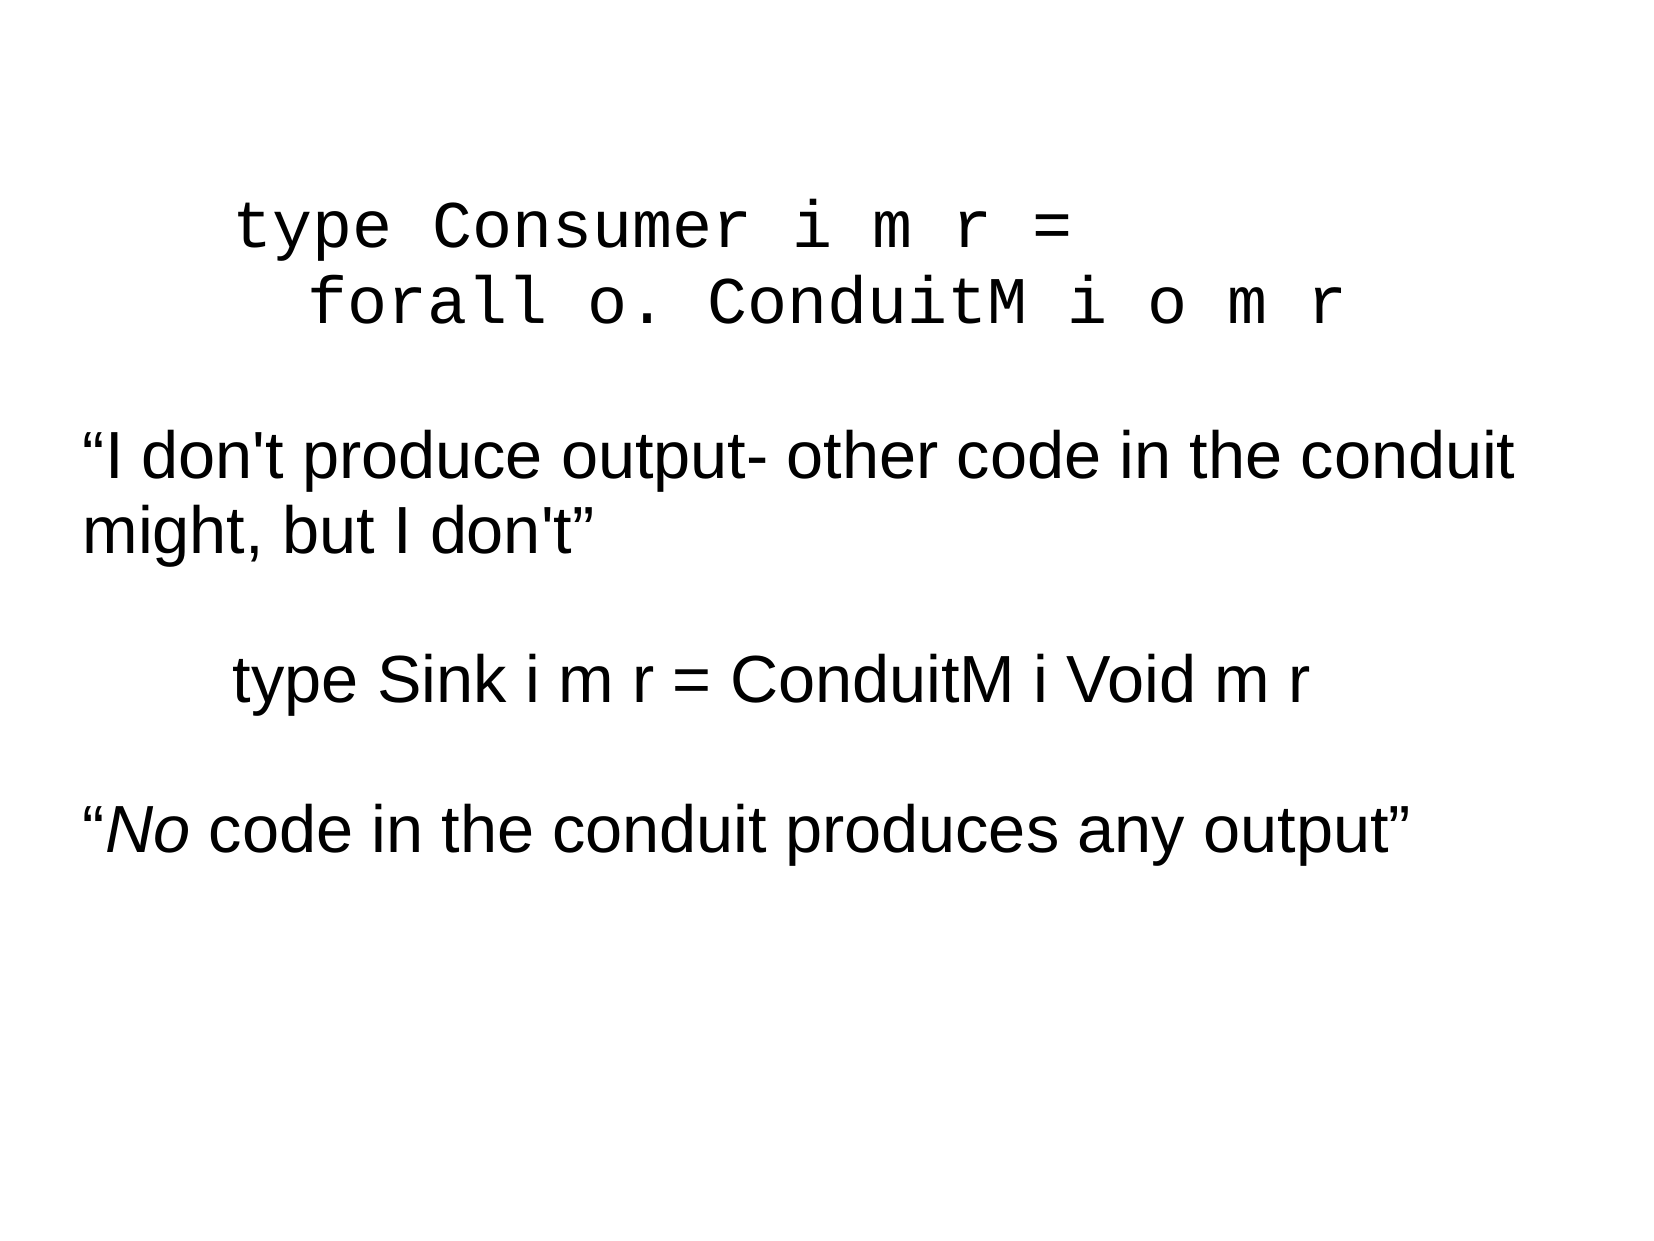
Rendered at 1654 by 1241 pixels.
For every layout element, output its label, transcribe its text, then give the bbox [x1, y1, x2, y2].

subtitle type Consumer i m r = forall o. ConduitM i o m r “I don't produce output- other code in the conduit might, but I don't” type Sink i m r = ConduitM i Void m r “No code in the conduit produces any output” [82, 49, 1571, 1010]
